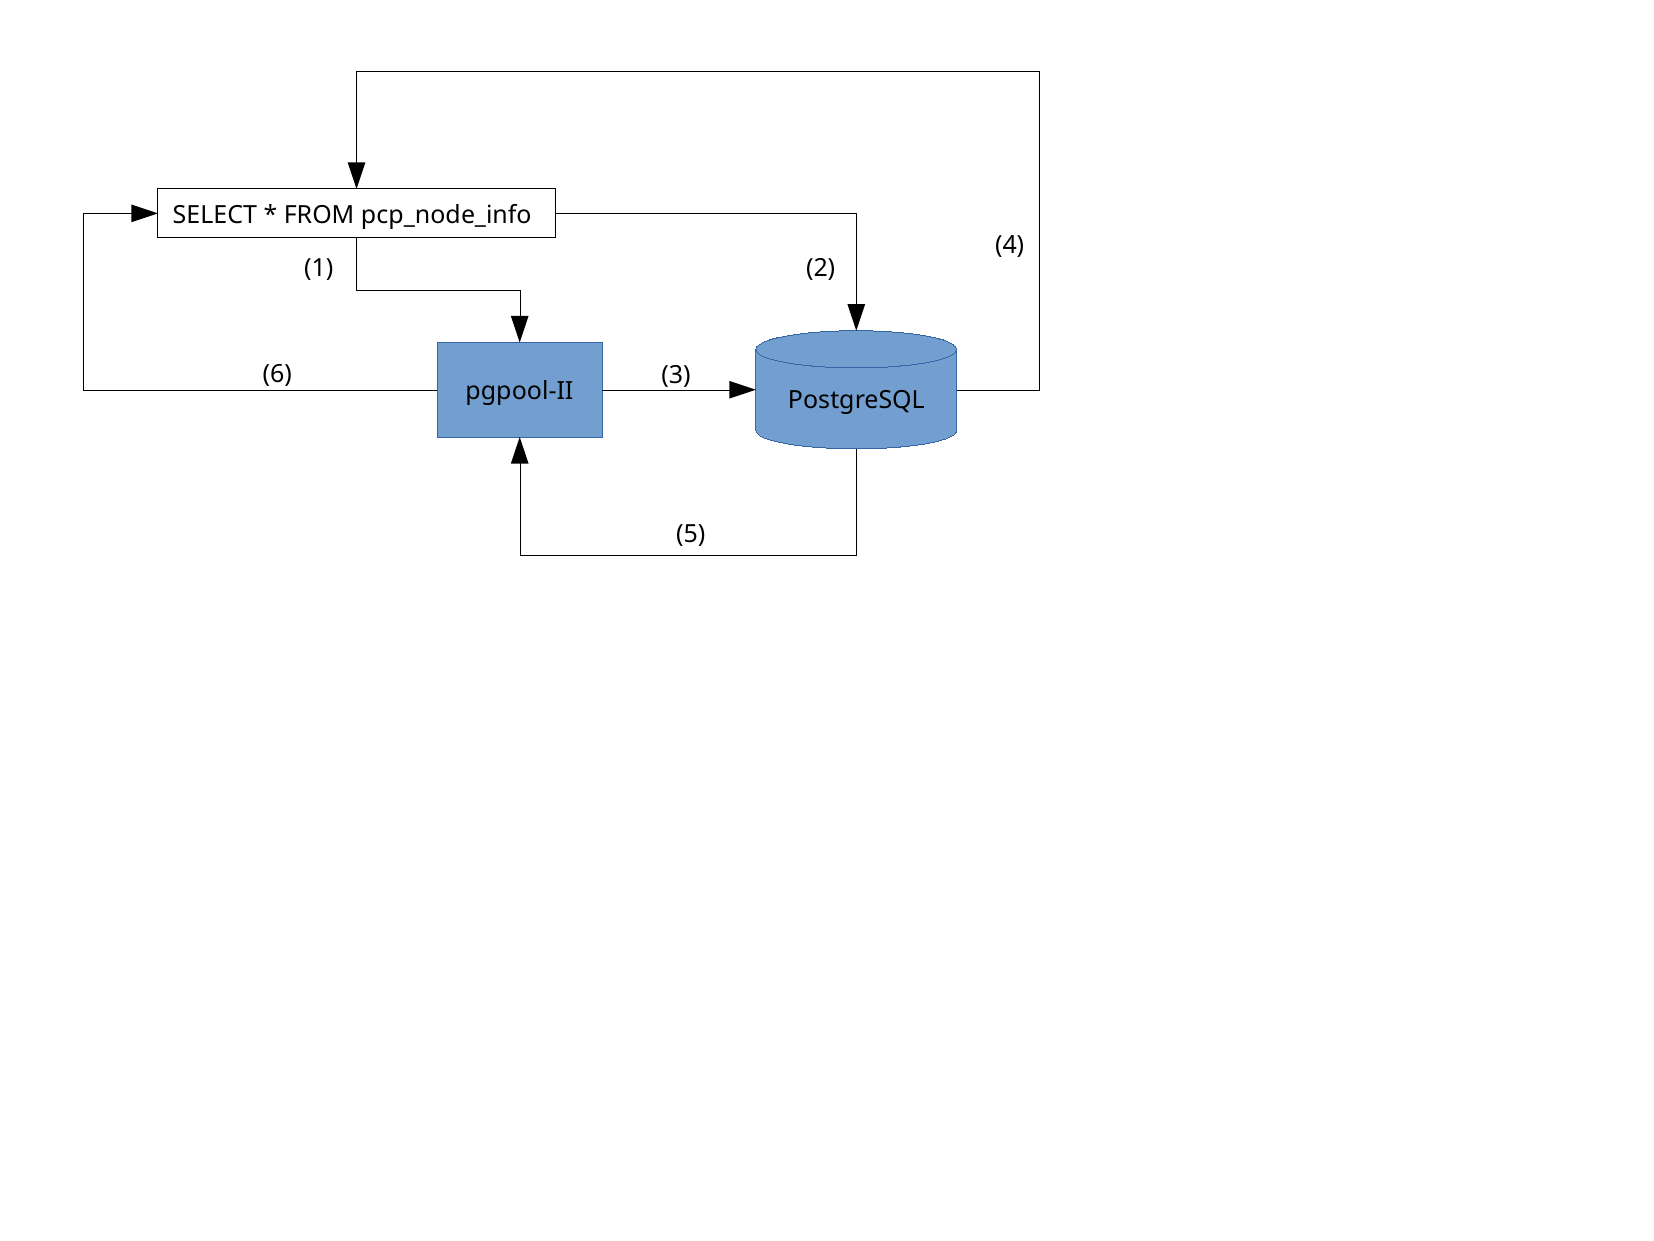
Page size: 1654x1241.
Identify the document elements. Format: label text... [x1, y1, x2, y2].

text_box (1) [289, 242, 352, 283]
text_box (3) [646, 349, 709, 390]
text_box (4) [980, 219, 1043, 260]
text_box (2) [791, 242, 854, 283]
text_box pgpool-II [437, 342, 603, 438]
text_box PostgreSQL [755, 330, 957, 449]
text_box (5) [661, 507, 724, 548]
text_box (6) [248, 348, 310, 389]
text_box SELECT * FROM pcp_node_info [157, 188, 556, 230]
